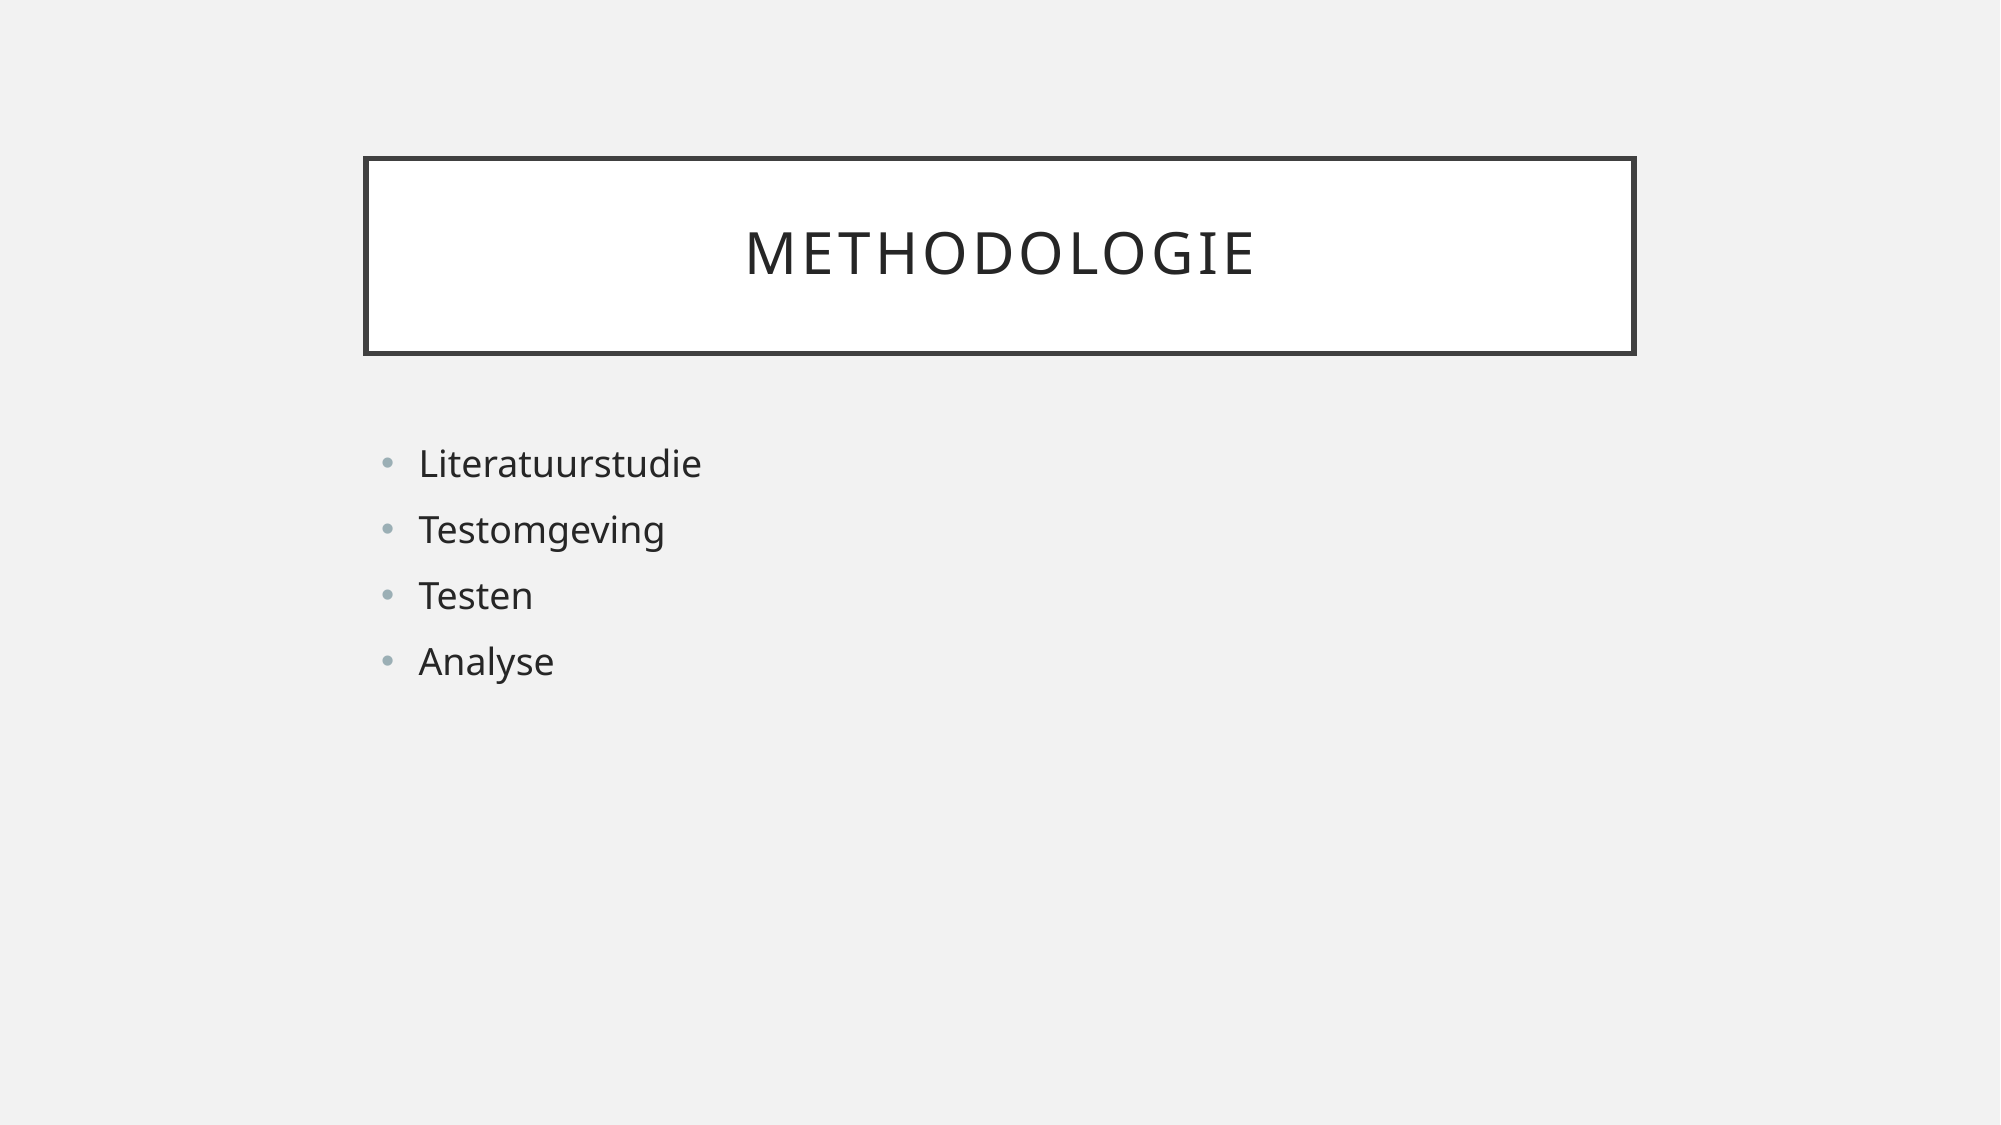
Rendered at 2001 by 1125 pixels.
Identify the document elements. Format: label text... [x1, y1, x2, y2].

list Literatuurstudie Testomgeving Testen Analyse [366, 432, 1634, 942]
title methodologie [366, 158, 1634, 354]
